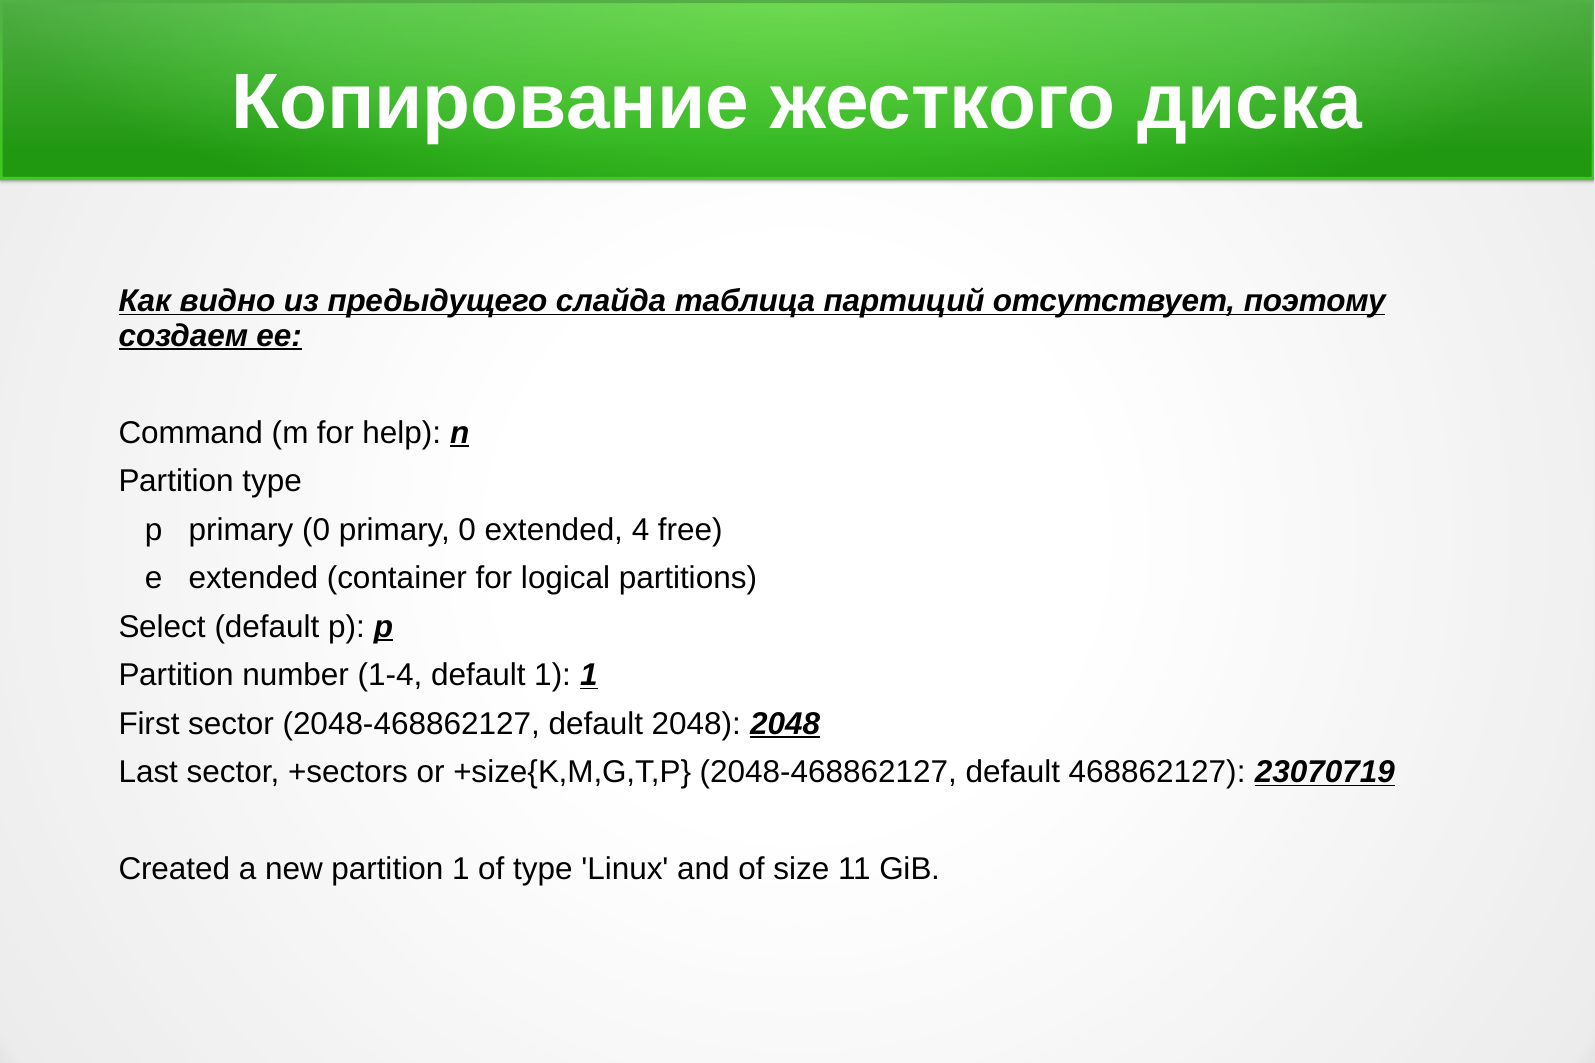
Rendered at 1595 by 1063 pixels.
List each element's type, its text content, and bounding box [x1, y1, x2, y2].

list Как видно из предыдущего слайда таблица партиций отсутствует, поэтому создаем ее: Command (m for help): n Partition type p primary (0 primary, 0 extended, 4 free) e extended (container for logical partitions) Select (default p): p Partition number (1-4, default 1): 1 First sector (2048-468862127, default 2048): 2048 Last sector, +sectors or +size{K,M,G,T,P} (2048-468862127, default 468862127): 23070719 Created a new partition 1 of type 'Linux' and of size 11 GiB. [79, 283, 1515, 901]
title Копирование жесткого диска [79, 40, 1515, 162]
